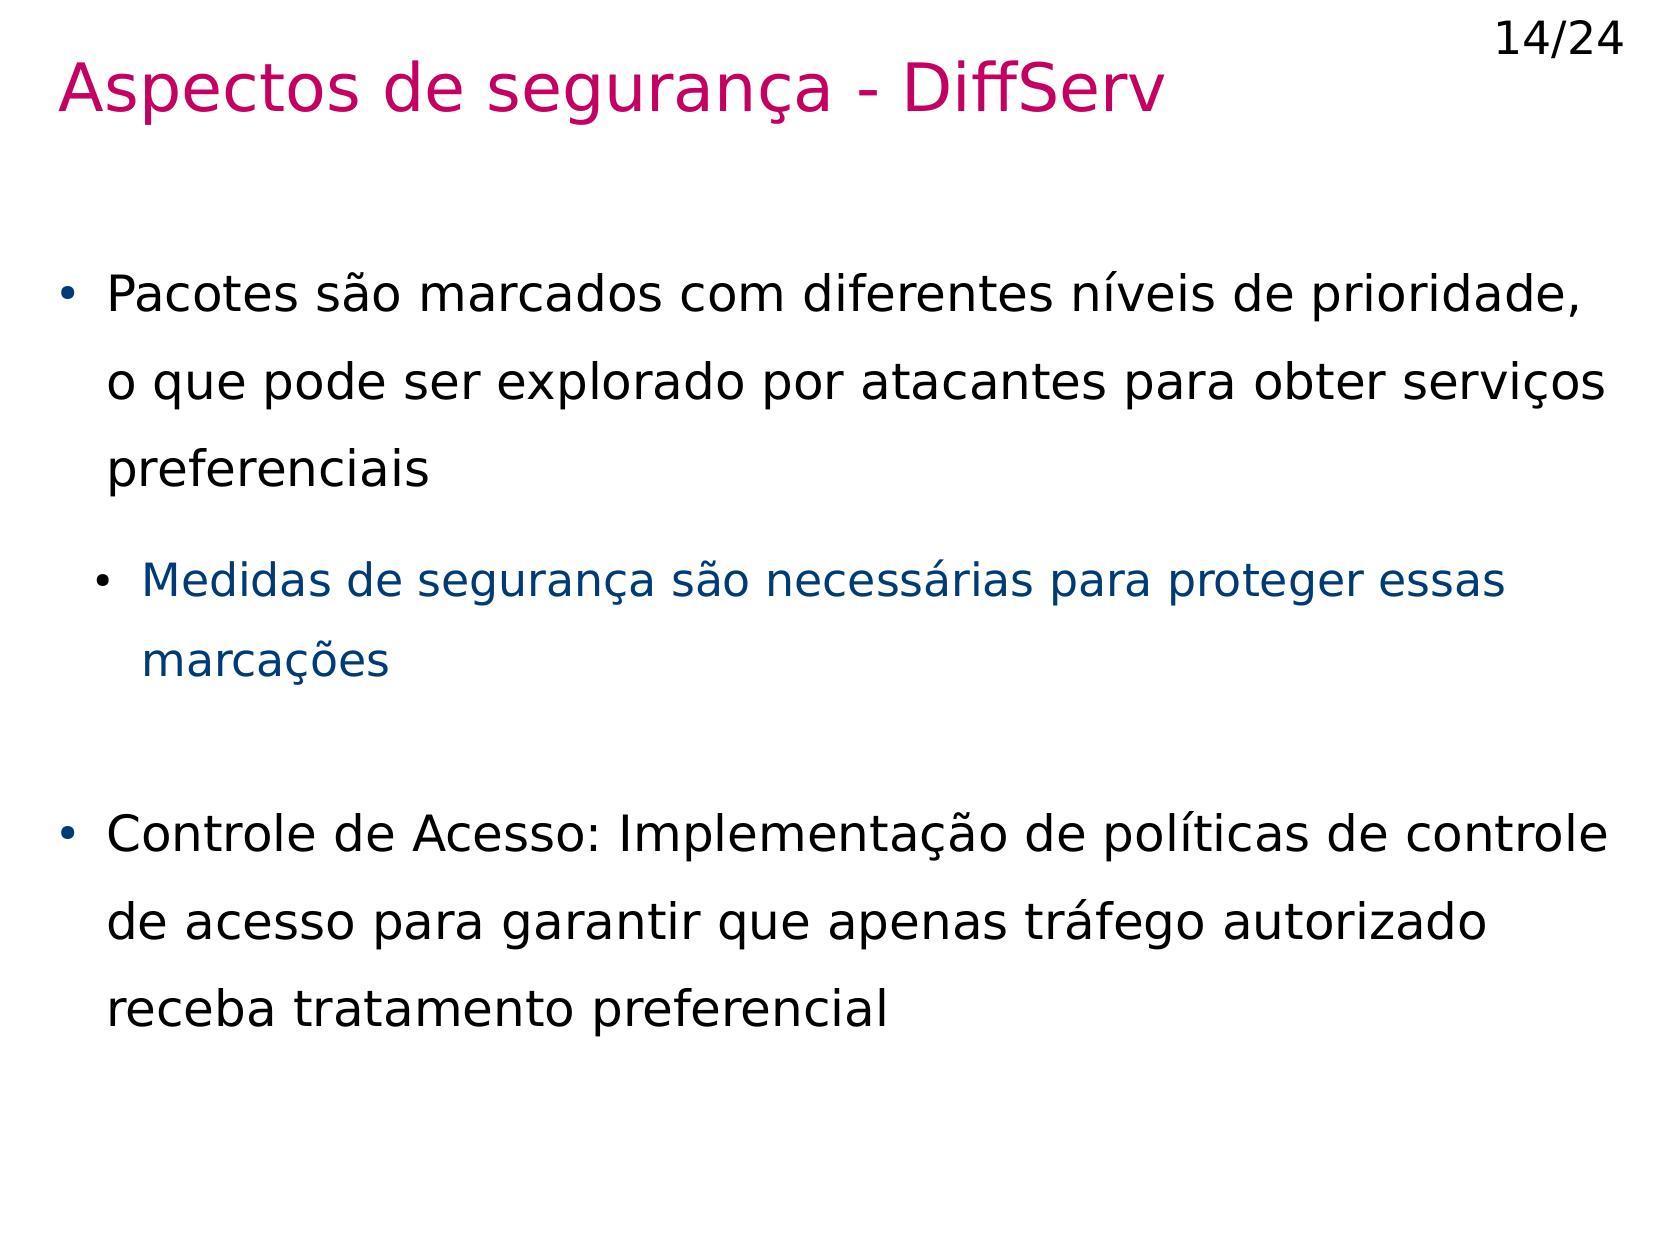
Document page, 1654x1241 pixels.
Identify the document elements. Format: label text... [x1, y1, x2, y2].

list Pacotes são marcados com diferentes níveis de prioridade, o que pode ser explorado por atacantes para obter serviços preferenciais Medidas de segurança são necessárias para proteger essas marcações Controle de Acesso: Implementação de políticas de controle de acesso para garantir que apenas tráfego autorizado receba tratamento preferencial [59, 236, 1625, 1211]
title Aspectos de segurança - DiffServ [59, 29, 1625, 148]
